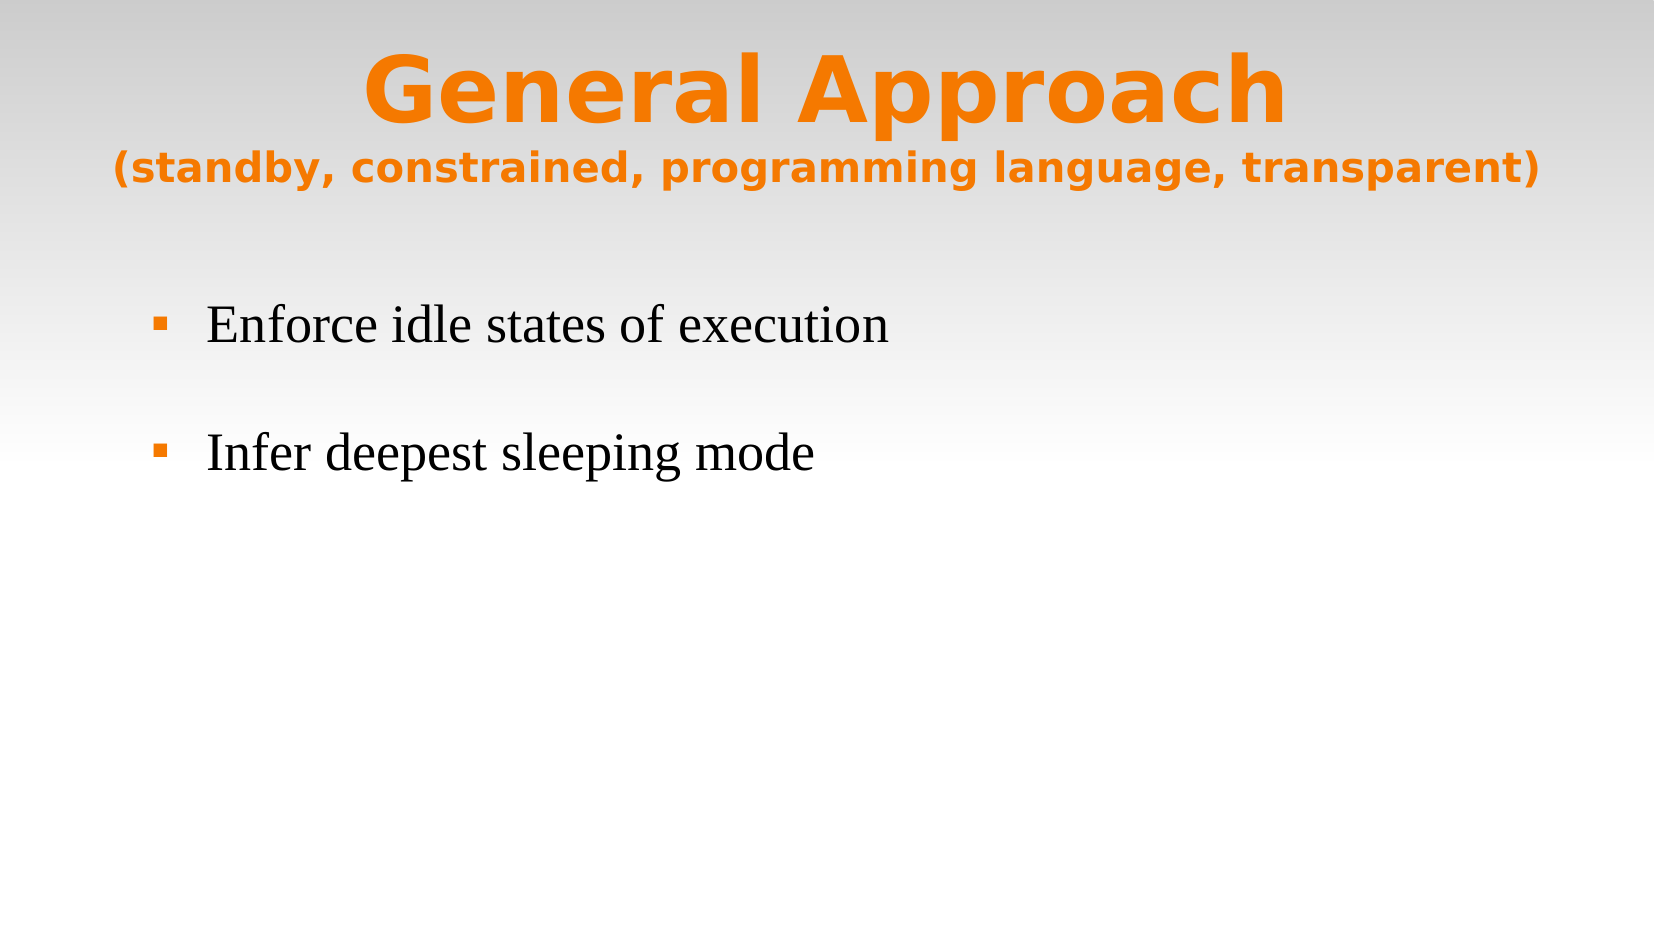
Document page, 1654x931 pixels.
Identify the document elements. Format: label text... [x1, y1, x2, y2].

title General Approach (standby, constrained, programming language, transparent) [82, 36, 1571, 193]
list Enforce idle states of execution Infer deepest sleeping mode [82, 294, 1538, 842]
